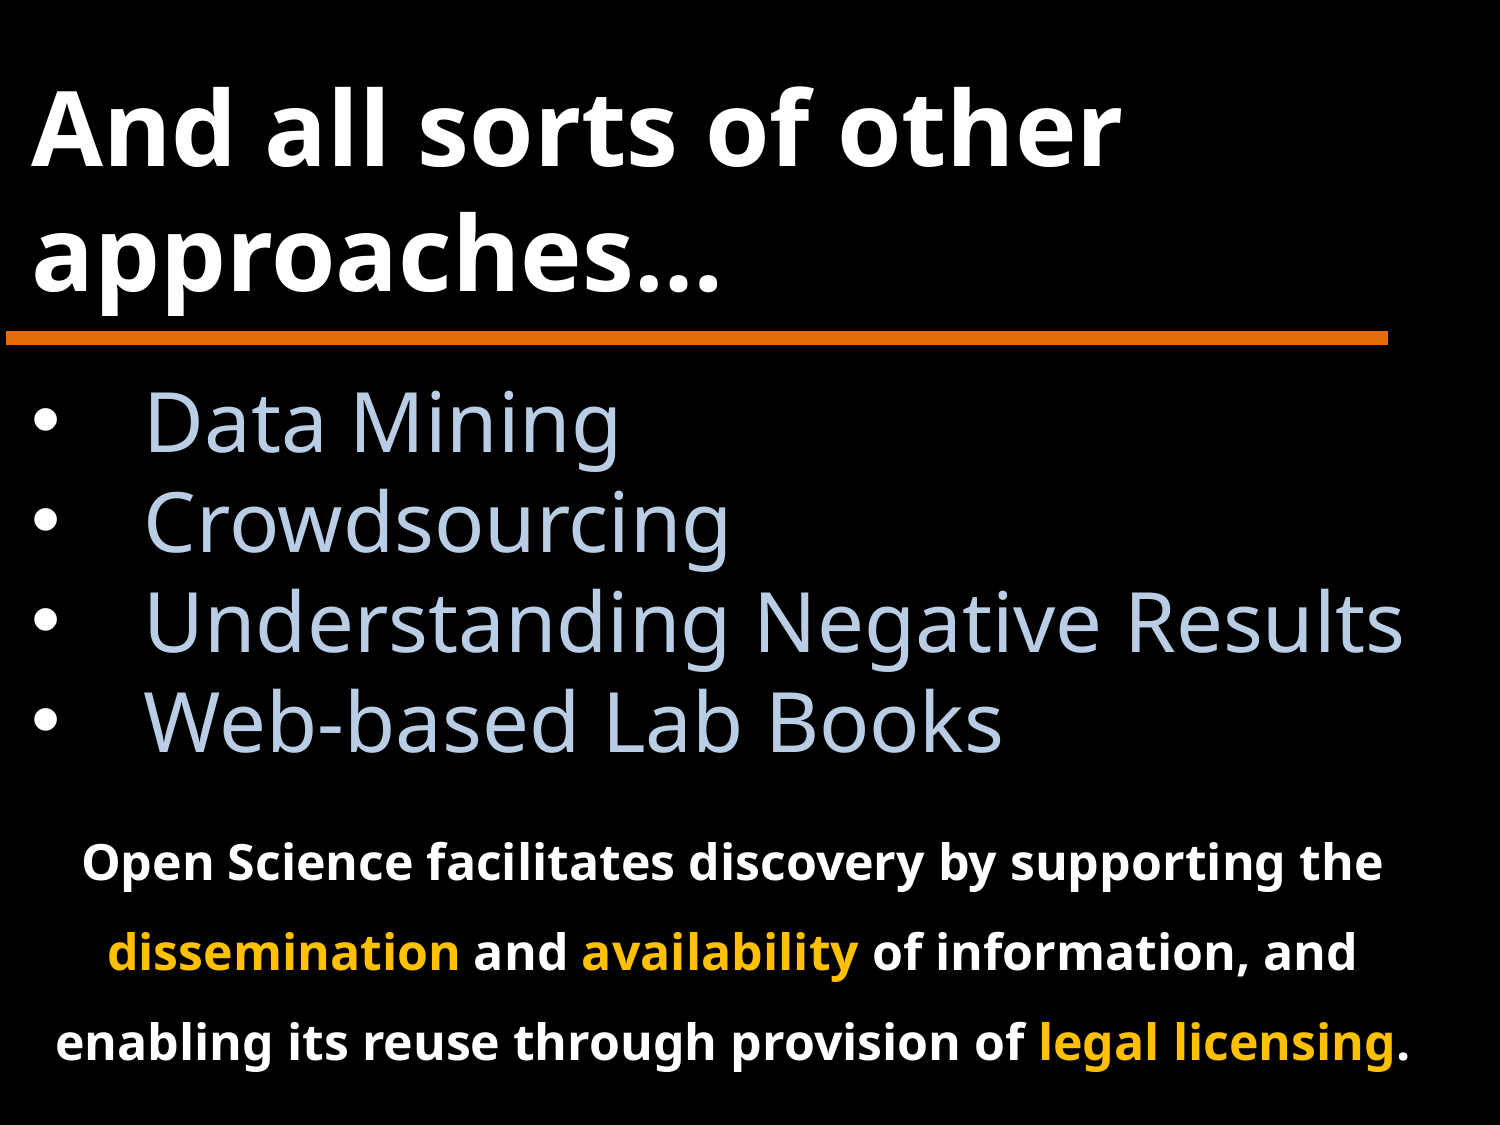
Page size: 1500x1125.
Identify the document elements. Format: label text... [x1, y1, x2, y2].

text_box Open Science facilitates discovery by supporting the dissemination and availability of information, and enabling its reuse through provision of legal licensing. [17, 792, 1449, 1081]
text_box Data Mining Crowdsourcing Understanding Negative Results Web-based Lab Books [16, 361, 1447, 781]
text_box And all sorts of other approaches… [16, 54, 1447, 323]
